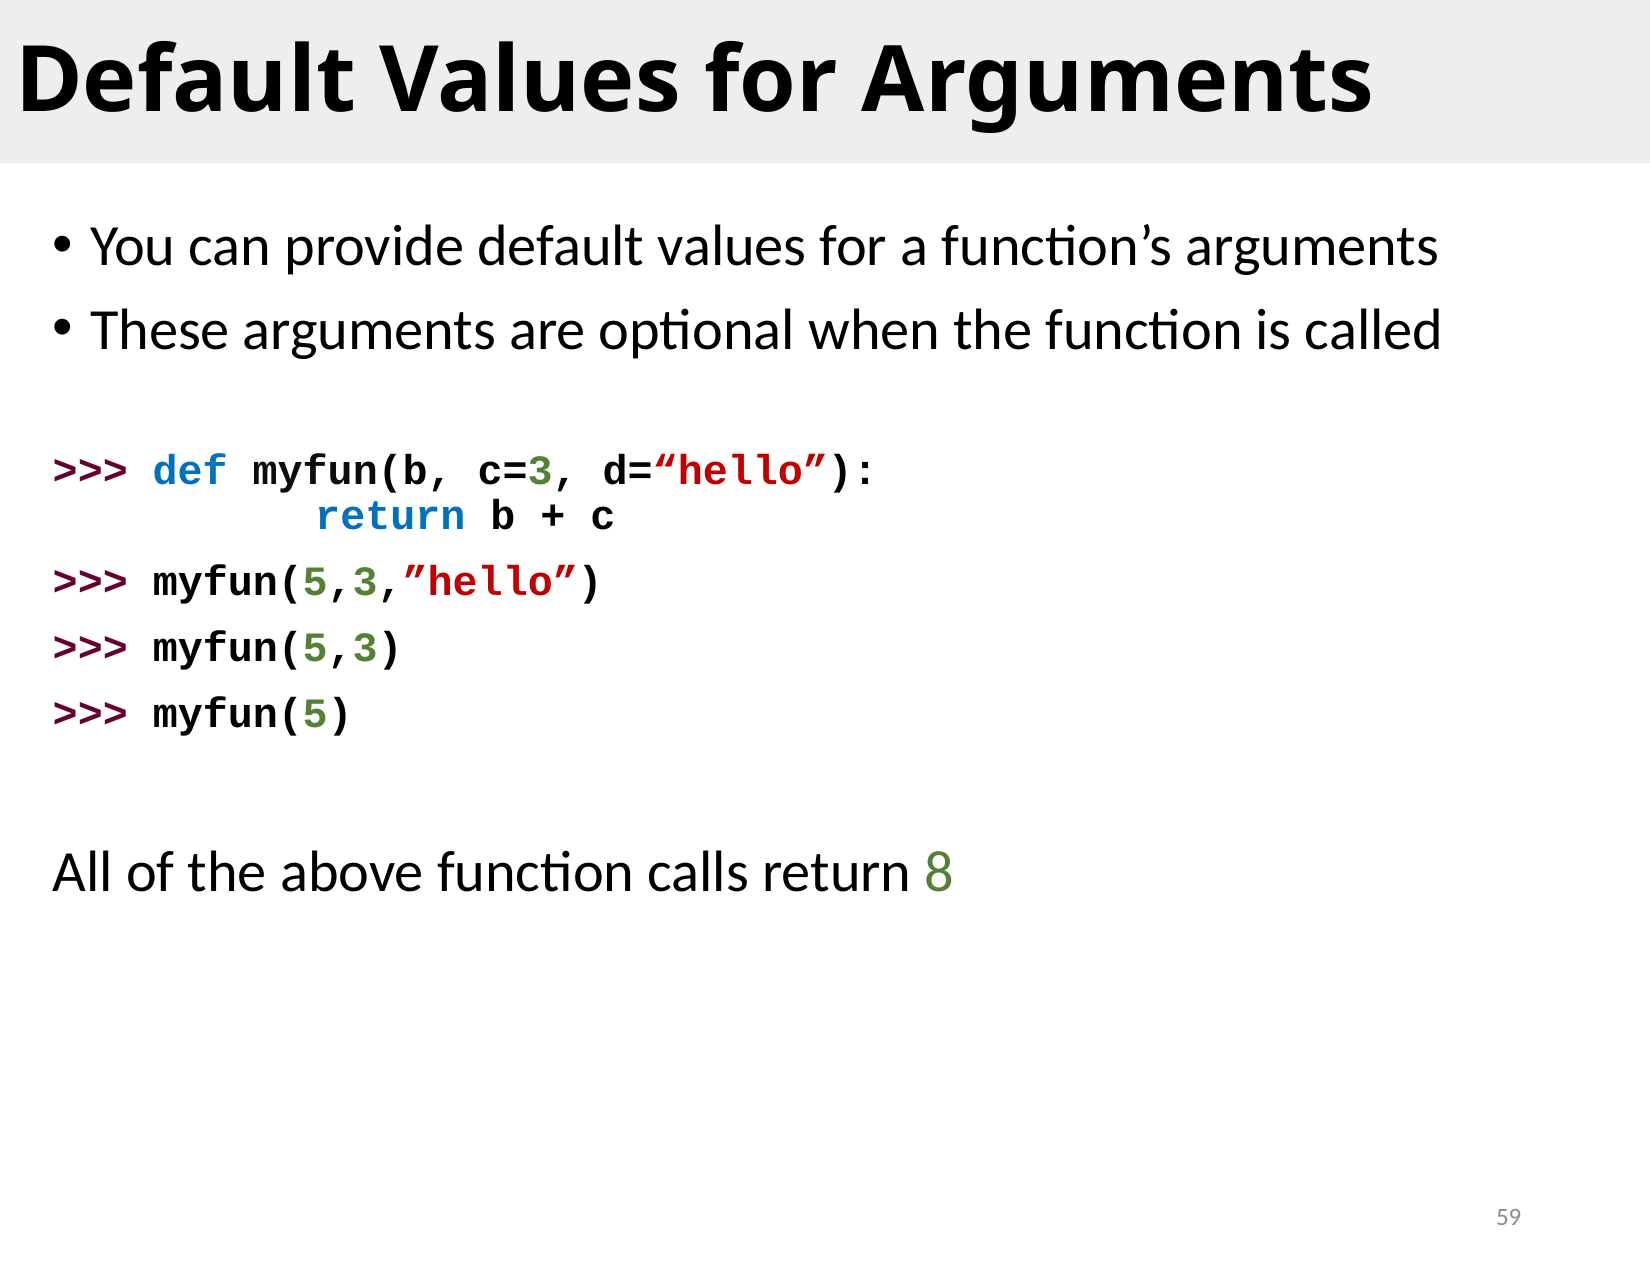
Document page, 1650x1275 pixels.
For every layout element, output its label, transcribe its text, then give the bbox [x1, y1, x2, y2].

list You can provide default values for a function’s arguments These arguments are optional when the function is called >>> def myfun(b, c=3, d=“hello”): return b + c >>> myfun(5,3,”hello”) >>> myfun(5,3) >>> myfun(5) All of the above function calls return 8 [37, 207, 1595, 1149]
title Default Values for Arguments [0, 0, 1650, 163]
